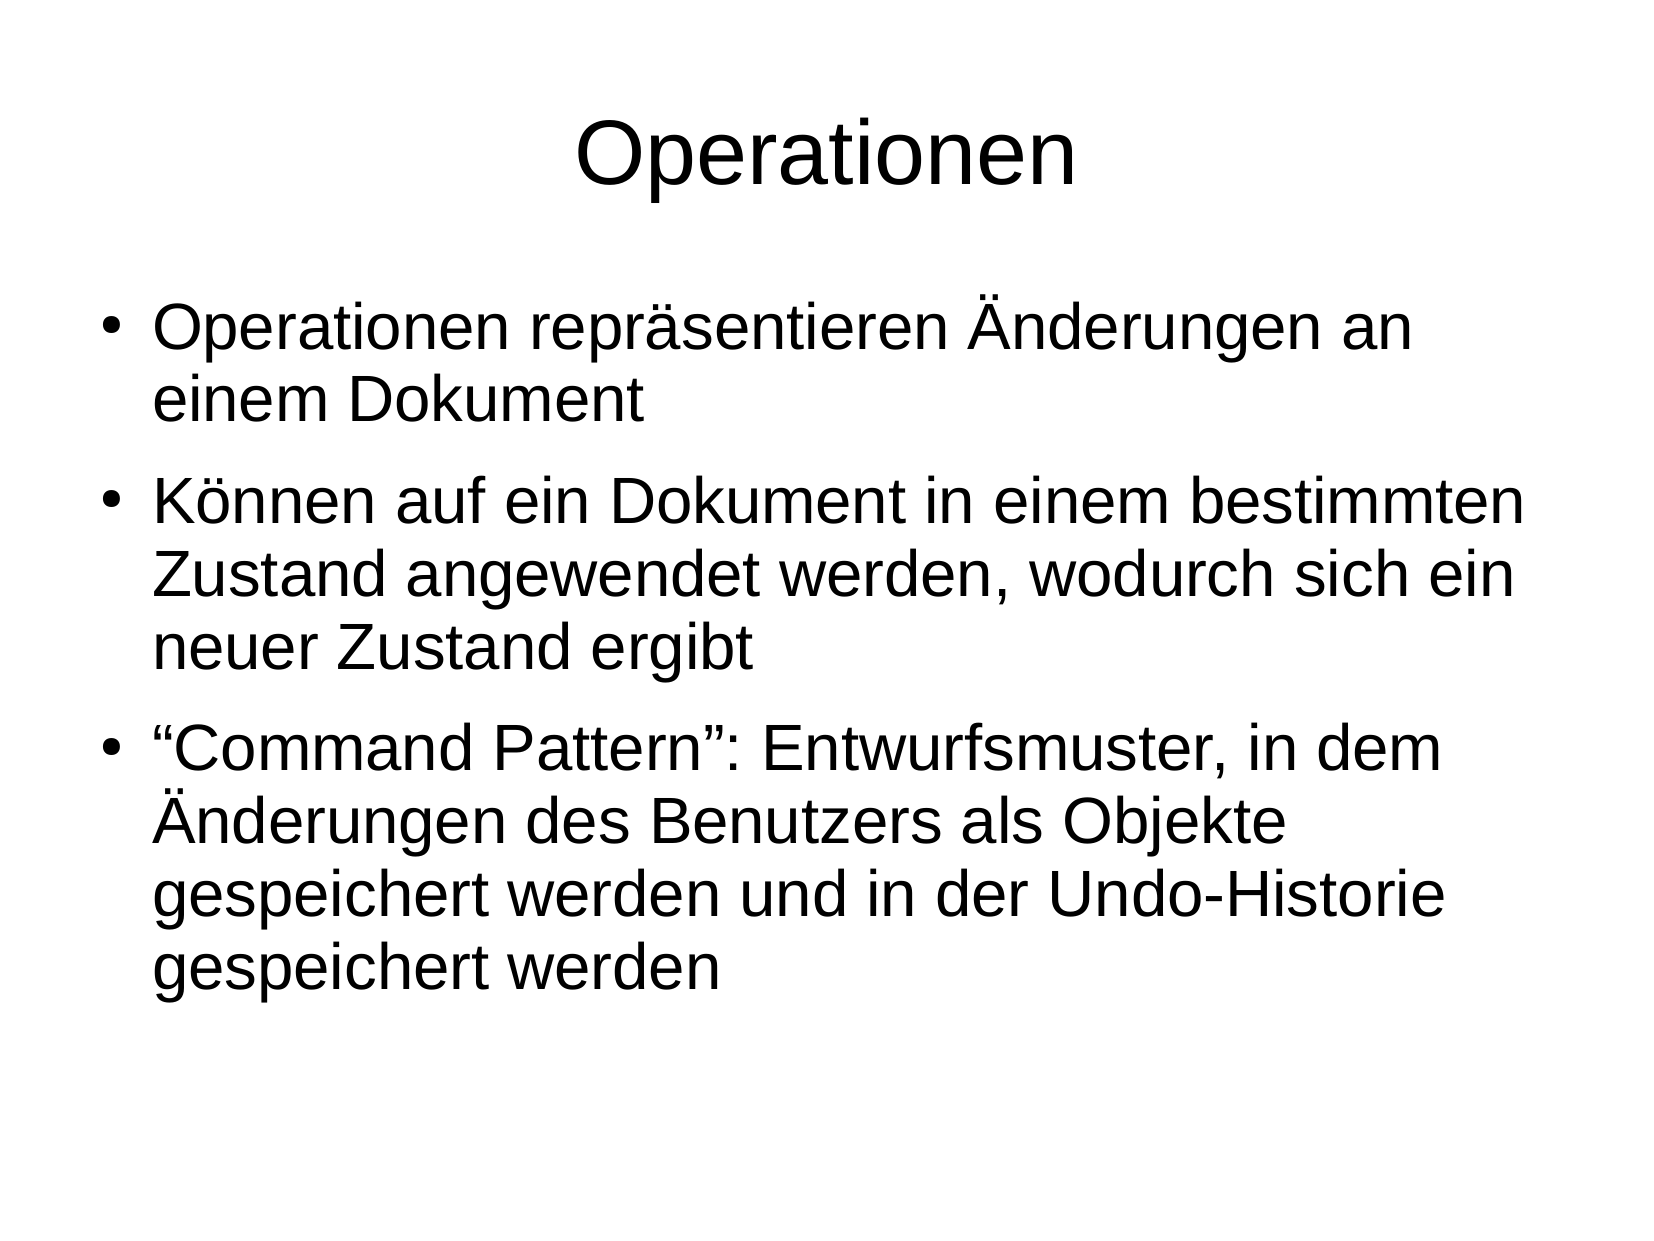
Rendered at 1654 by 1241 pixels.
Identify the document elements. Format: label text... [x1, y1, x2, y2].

title Operationen [82, 49, 1571, 257]
list Operationen repräsentieren Änderungen an einem Dokument Können auf ein Dokument in einem bestimmten Zustand angewendet werden, wodurch sich ein neuer Zustand ergibt “Command Pattern”: Entwurfsmuster, in dem Änderungen des Benutzers als Objekte gespeichert werden und in der Undo-Historie gespeichert werden [82, 290, 1538, 1010]
